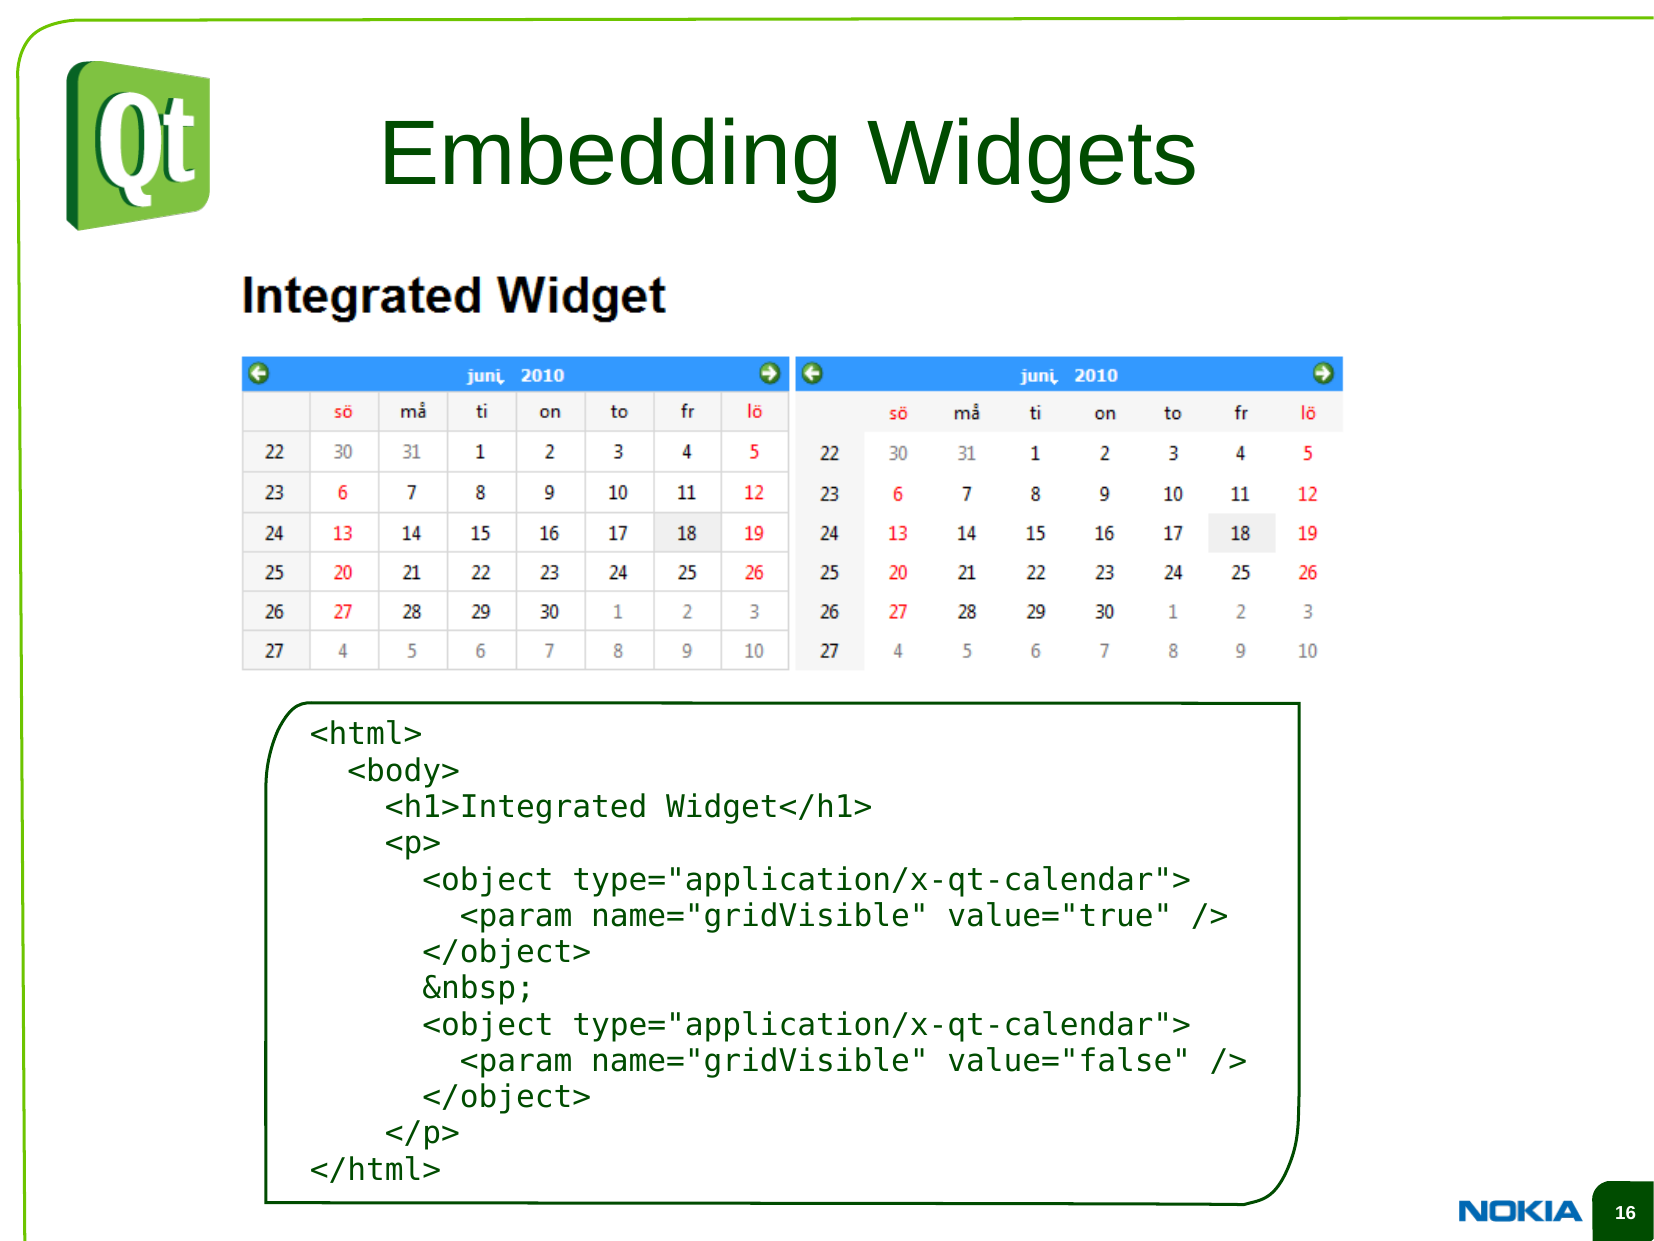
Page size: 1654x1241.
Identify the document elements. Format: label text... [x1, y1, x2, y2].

picture [1459, 1200, 1583, 1222]
text_box <html> <body> <h1>Integrated Widget</h1> <p> <object type="application/x-qt-calendar"> <param name="gridVisible" value="true" /> </object> &nbsp; <object type="application/x-qt-calendar"> <param name="gridVisible" value="false" /> </object> </p> </html> [295, 708, 1297, 1203]
picture [66, 61, 210, 231]
text_box <html> <body> <h1>Integrated Widget</h1> <p> <object type="application/x-qt-calendar"> <param name="gridVisible" value="true" /> </object> &nbsp; <object type="application/x-qt-calendar"> <param name="gridVisible" value="false" /> </object> </p> </html> [295, 1132, 1300, 1211]
title Embedding Widgets [251, 56, 1327, 250]
picture [236, 269, 1351, 680]
